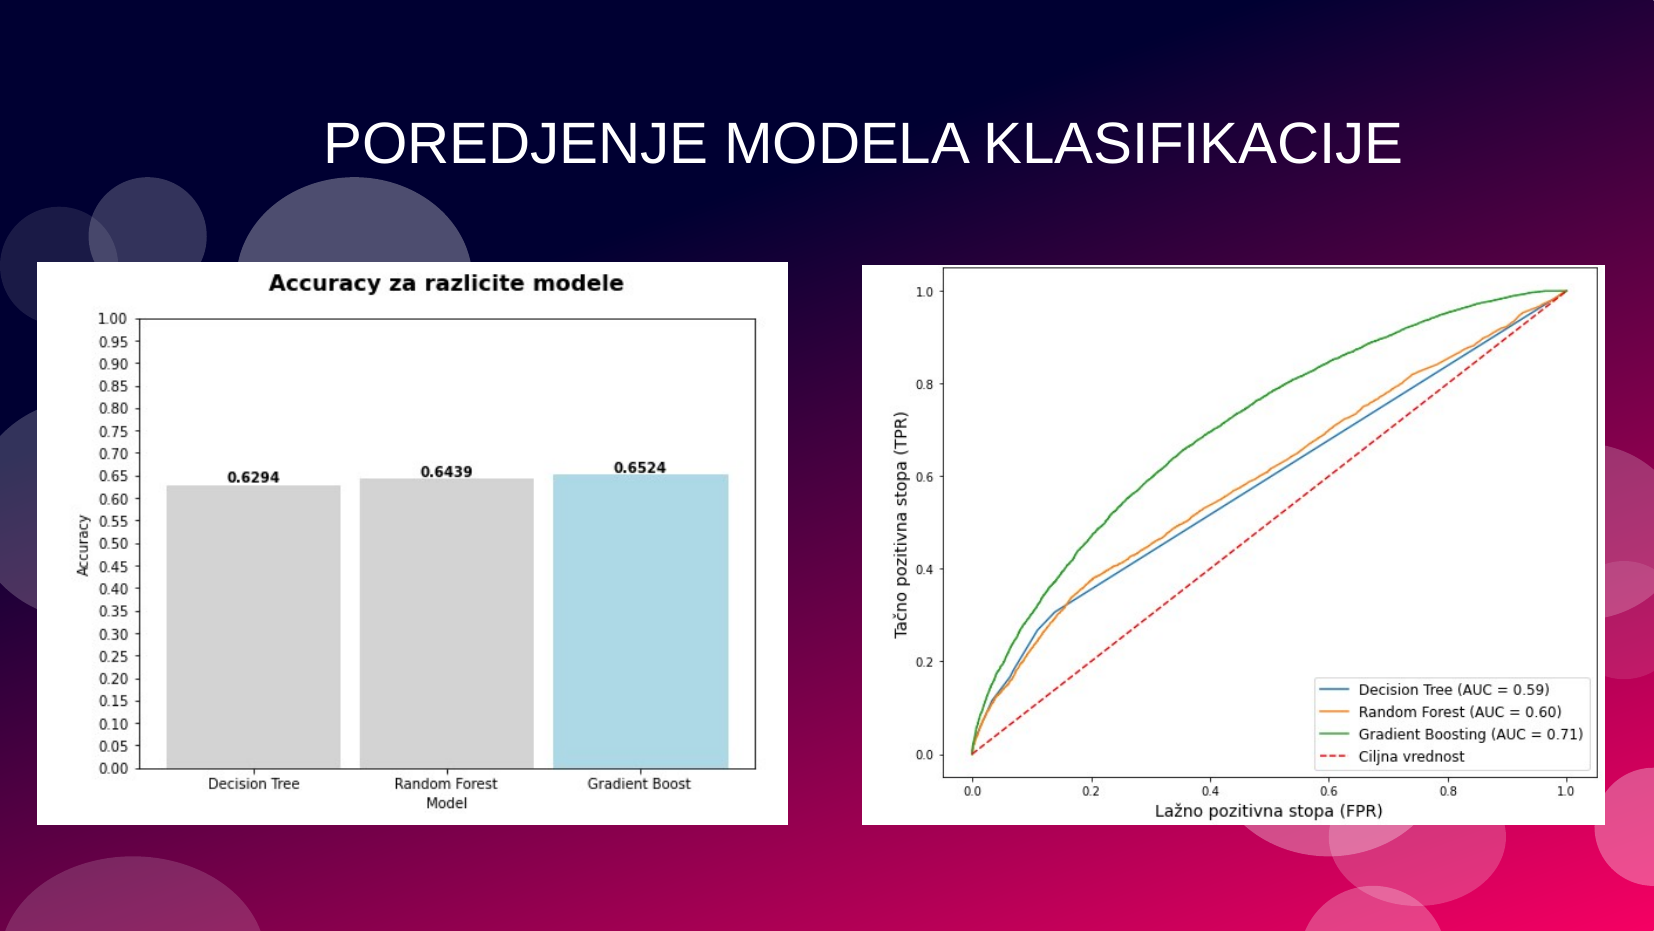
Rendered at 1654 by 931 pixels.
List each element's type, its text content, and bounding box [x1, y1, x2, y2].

title POREDJENJE MODELA KLASIFIKACIJE [323, 62, 1654, 226]
picture [37, 262, 788, 826]
picture [862, 265, 1605, 826]
